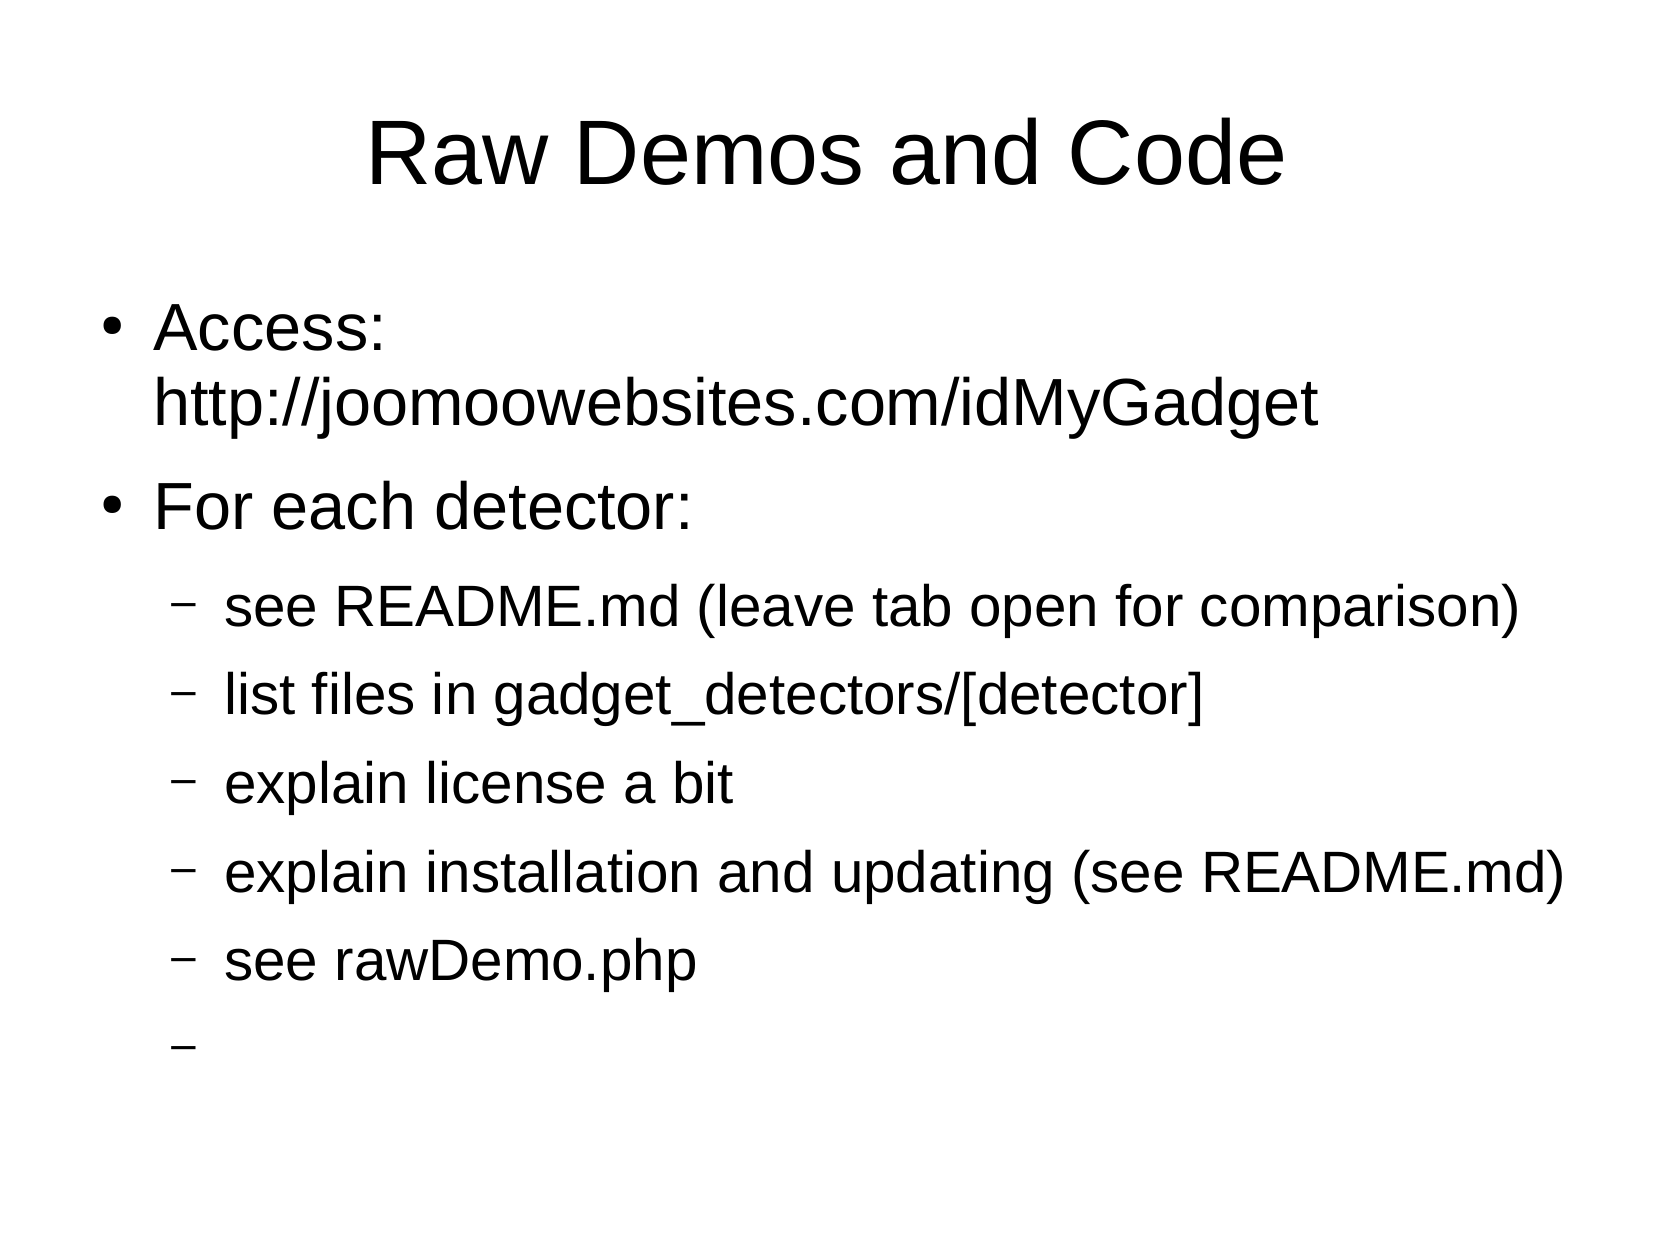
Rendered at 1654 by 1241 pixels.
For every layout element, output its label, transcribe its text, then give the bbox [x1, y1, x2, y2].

list Access: http://joomoowebsites.com/idMyGadget For each detector: see README.md (leave tab open for comparison) list files in gadget_detectors/[detector] explain license a bit explain installation and updating (see README.md) see rawDemo.php [82, 290, 1571, 1010]
title Raw Demos and Code [82, 49, 1571, 257]
